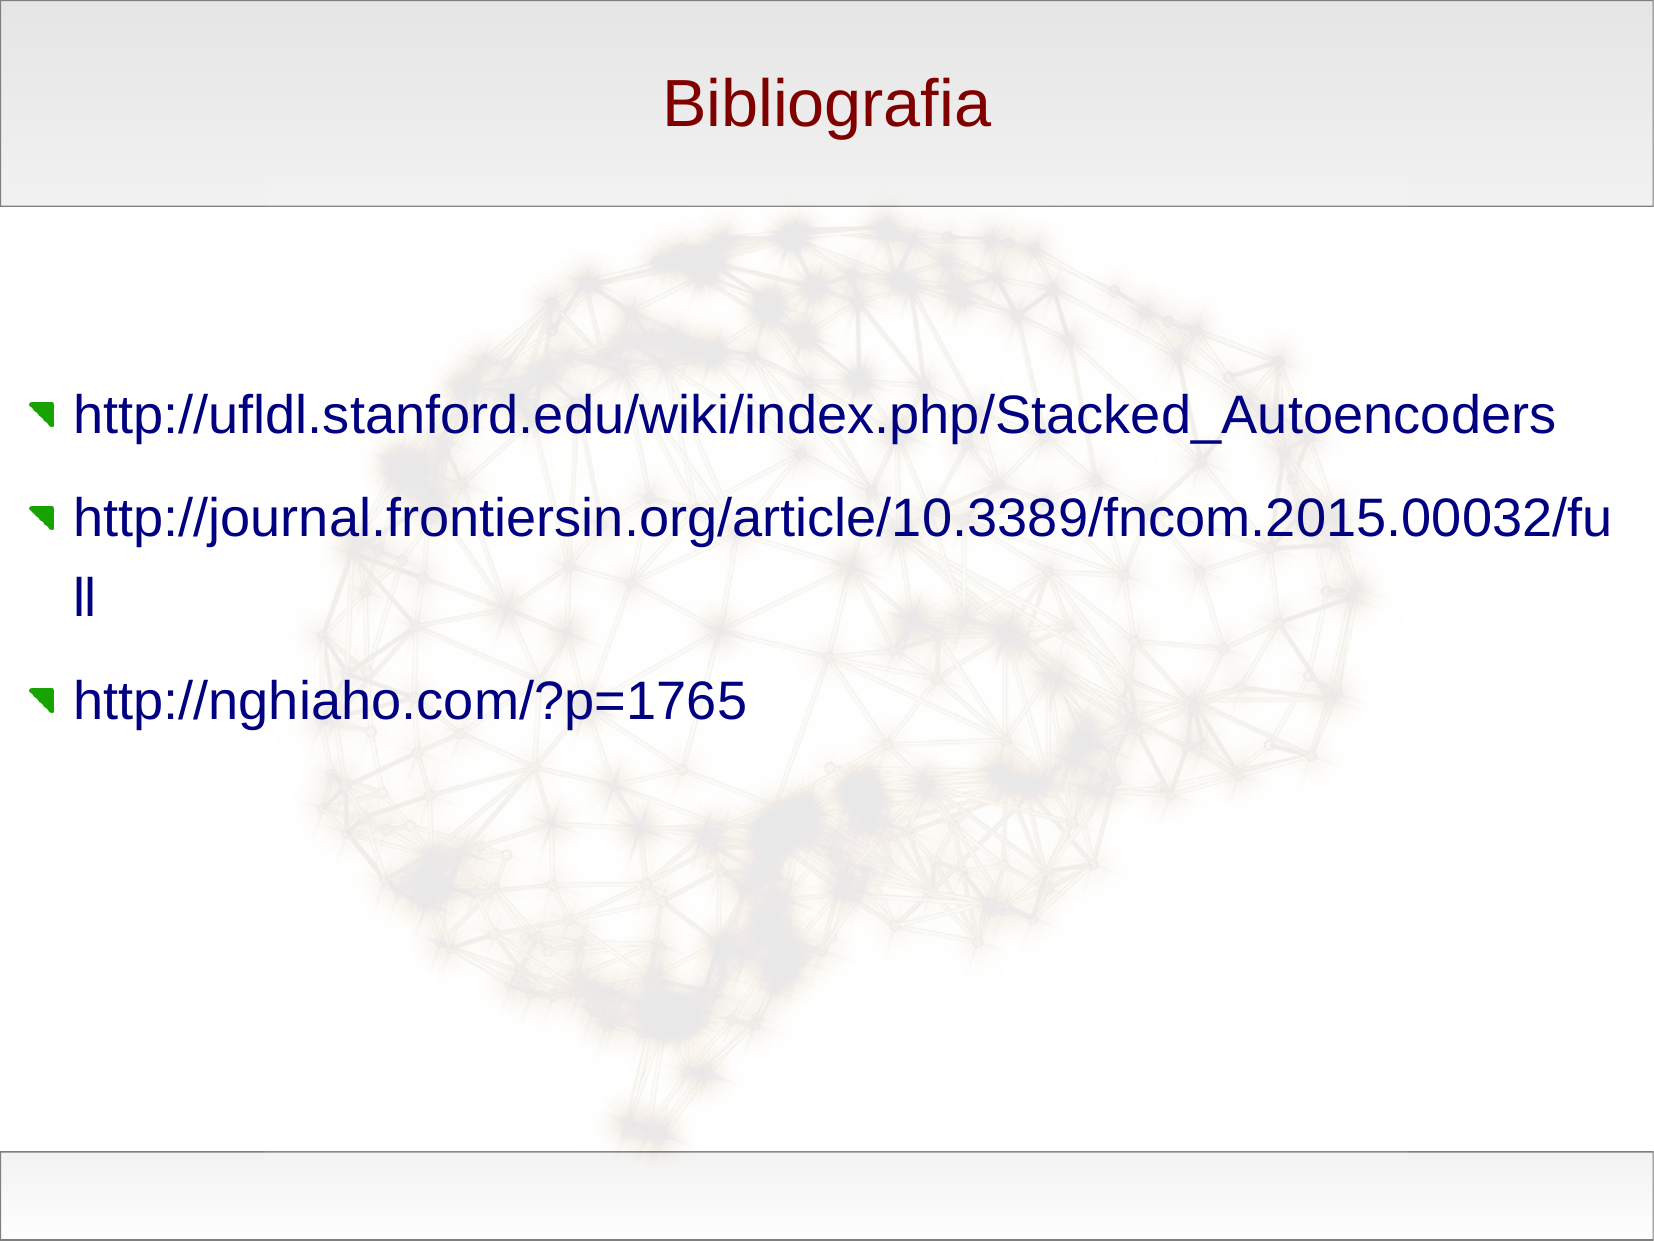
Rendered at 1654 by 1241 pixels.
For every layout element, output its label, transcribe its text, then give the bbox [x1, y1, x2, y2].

picture [265, 178, 1408, 354]
title Bibliografia [59, 29, 1595, 178]
picture [265, 1074, 1408, 1181]
list http://ufldl.stanford.edu/wiki/index.php/Stacked_Autoencoders http://journal.frontiersin.org/article/10.3389/fncom.2015.00032/full http://nghiaho.com/?p=1765 [29, 354, 1625, 1074]
